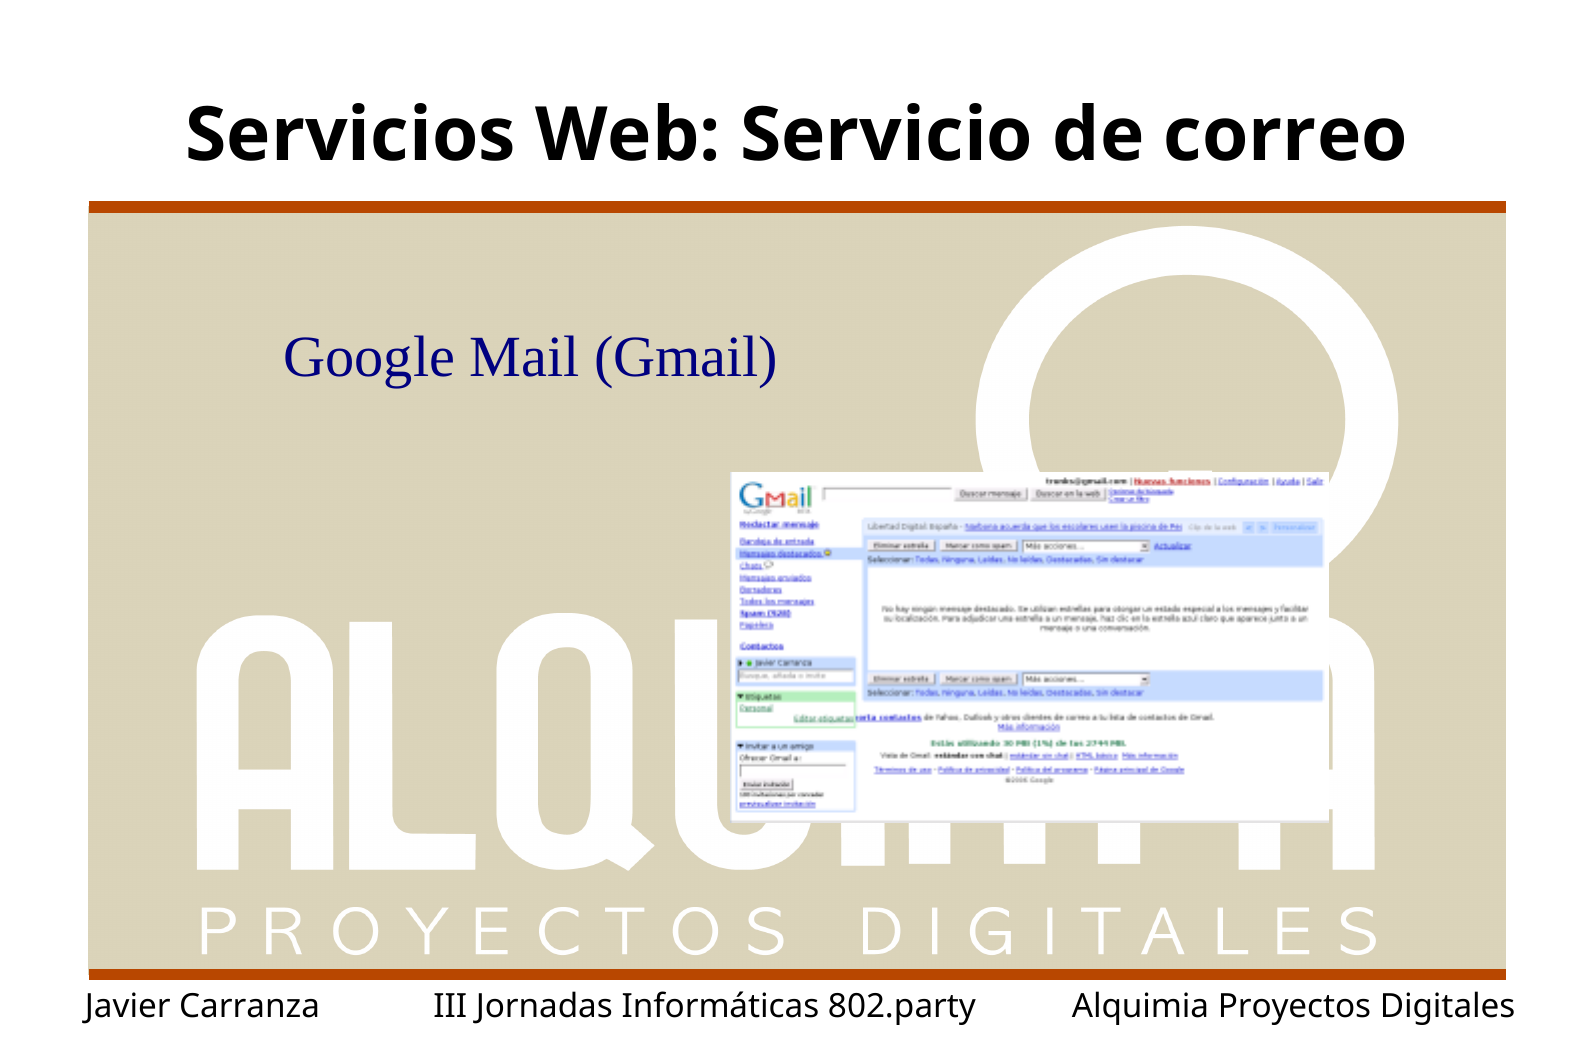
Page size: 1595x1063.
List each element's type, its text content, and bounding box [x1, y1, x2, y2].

title Servicios Web: Servicio de correo [79, 42, 1515, 220]
text_box Javier Carranza III Jornadas Informáticas 802.party Alquimia Proyectos Digitales [81, 974, 1513, 1048]
picture [88, 220, 1506, 969]
picture [730, 472, 1329, 823]
list Google Mail (Gmail) [265, 324, 1516, 951]
